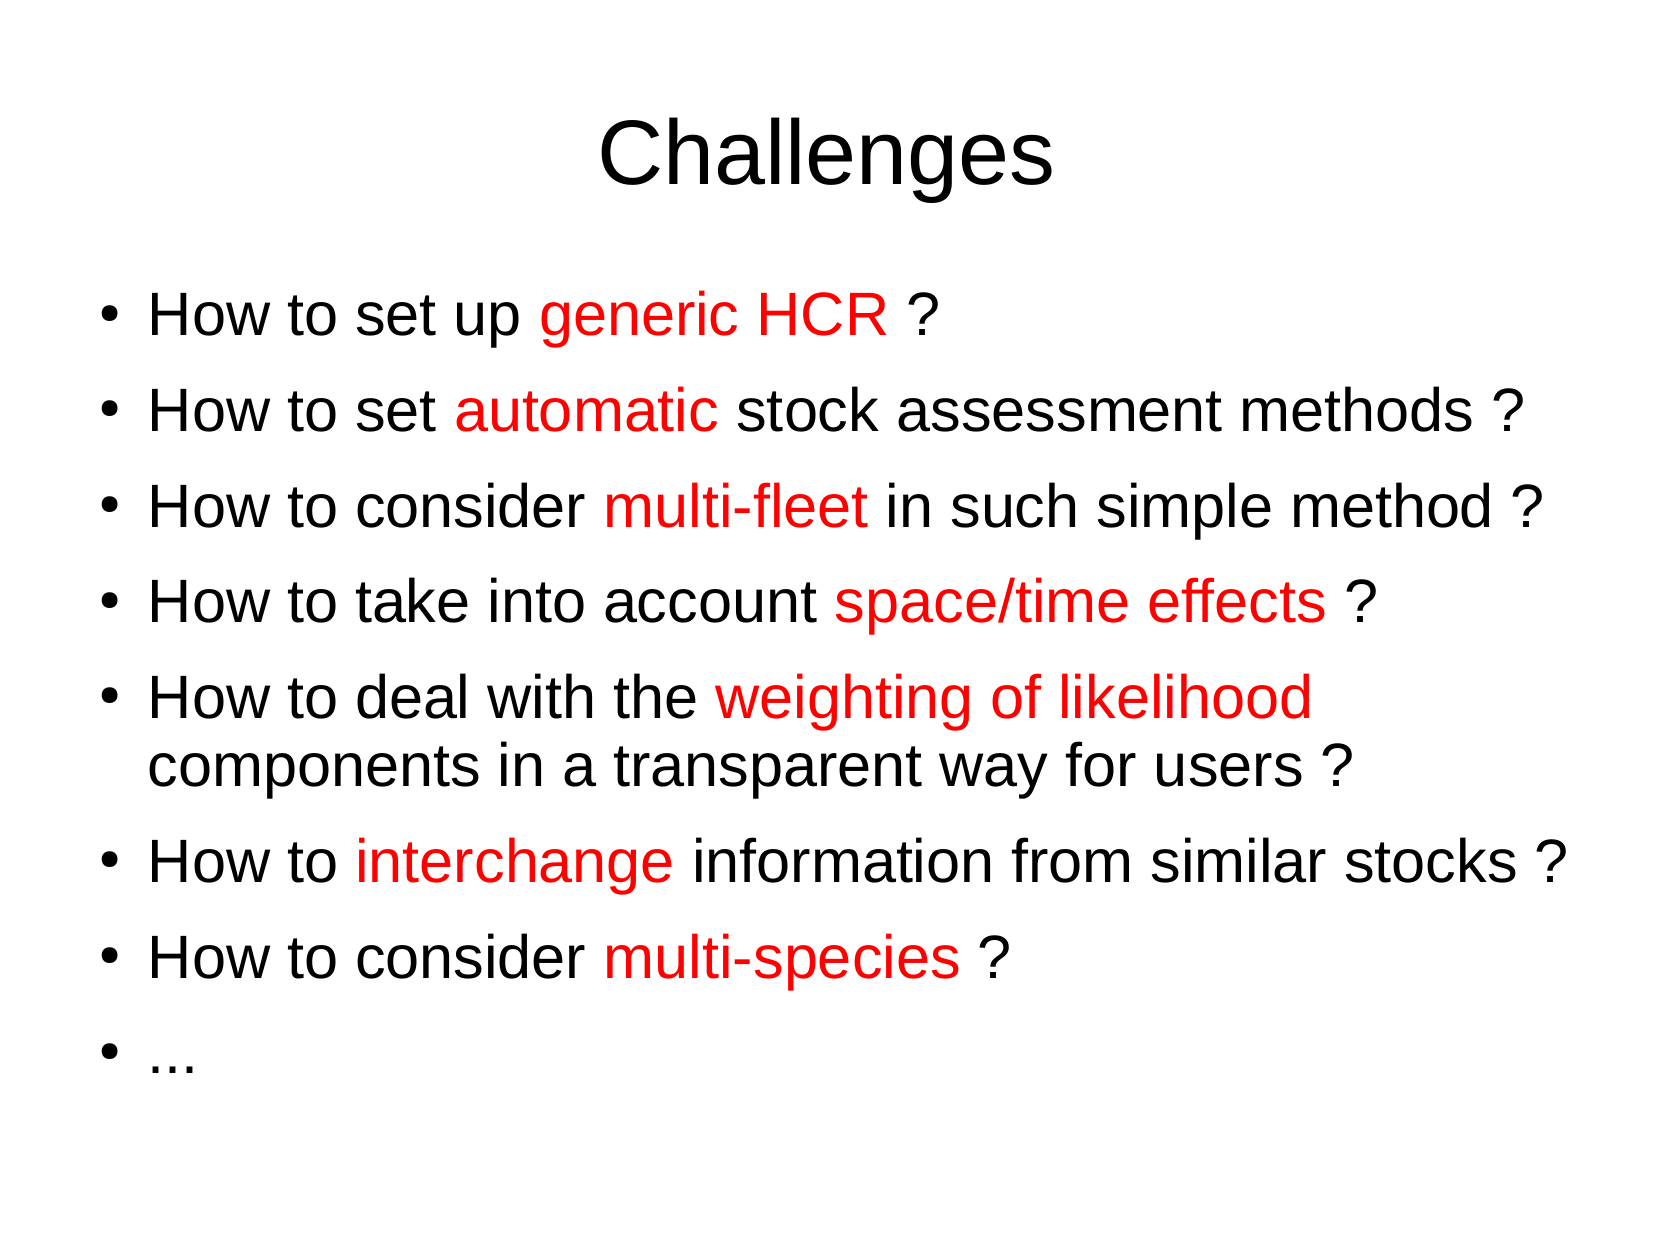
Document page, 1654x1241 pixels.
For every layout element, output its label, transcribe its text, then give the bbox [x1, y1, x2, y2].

list How to set up generic HCR ? How to set automatic stock assessment methods ? How to consider multi-fleet in such simple method ? How to take into account space/time effects ? How to deal with the weighting of likelihood components in a transparent way for users ? How to interchange information from similar stocks ? How to consider multi-species ? ... [82, 280, 1571, 1218]
title Challenges [82, 49, 1571, 257]
